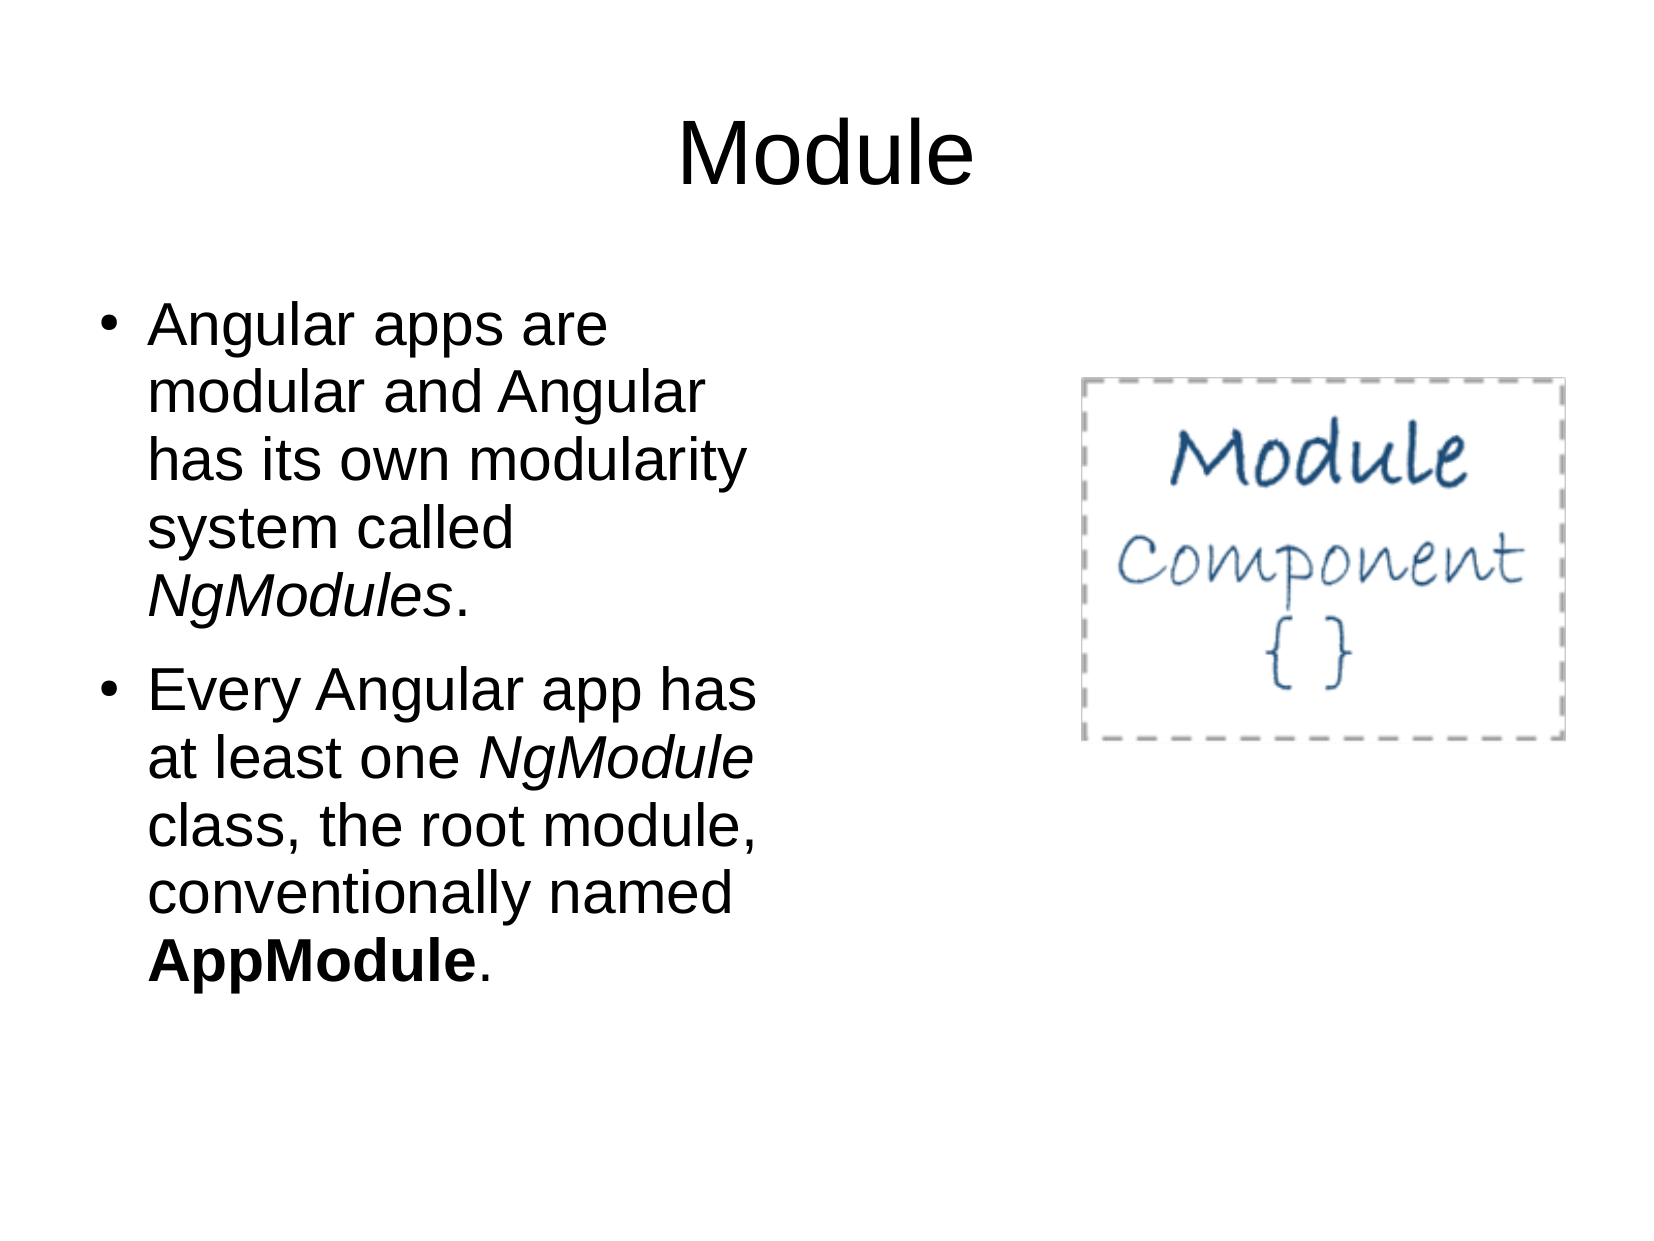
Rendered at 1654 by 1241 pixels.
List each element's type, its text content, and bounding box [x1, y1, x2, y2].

picture [1076, 372, 1572, 751]
title Module [82, 49, 1571, 257]
list Angular apps are modular and Angular has its own modularity system called NgModules. Every Angular app has at least one NgModule class, the root module, conventionally named AppModule. [82, 290, 809, 1010]
